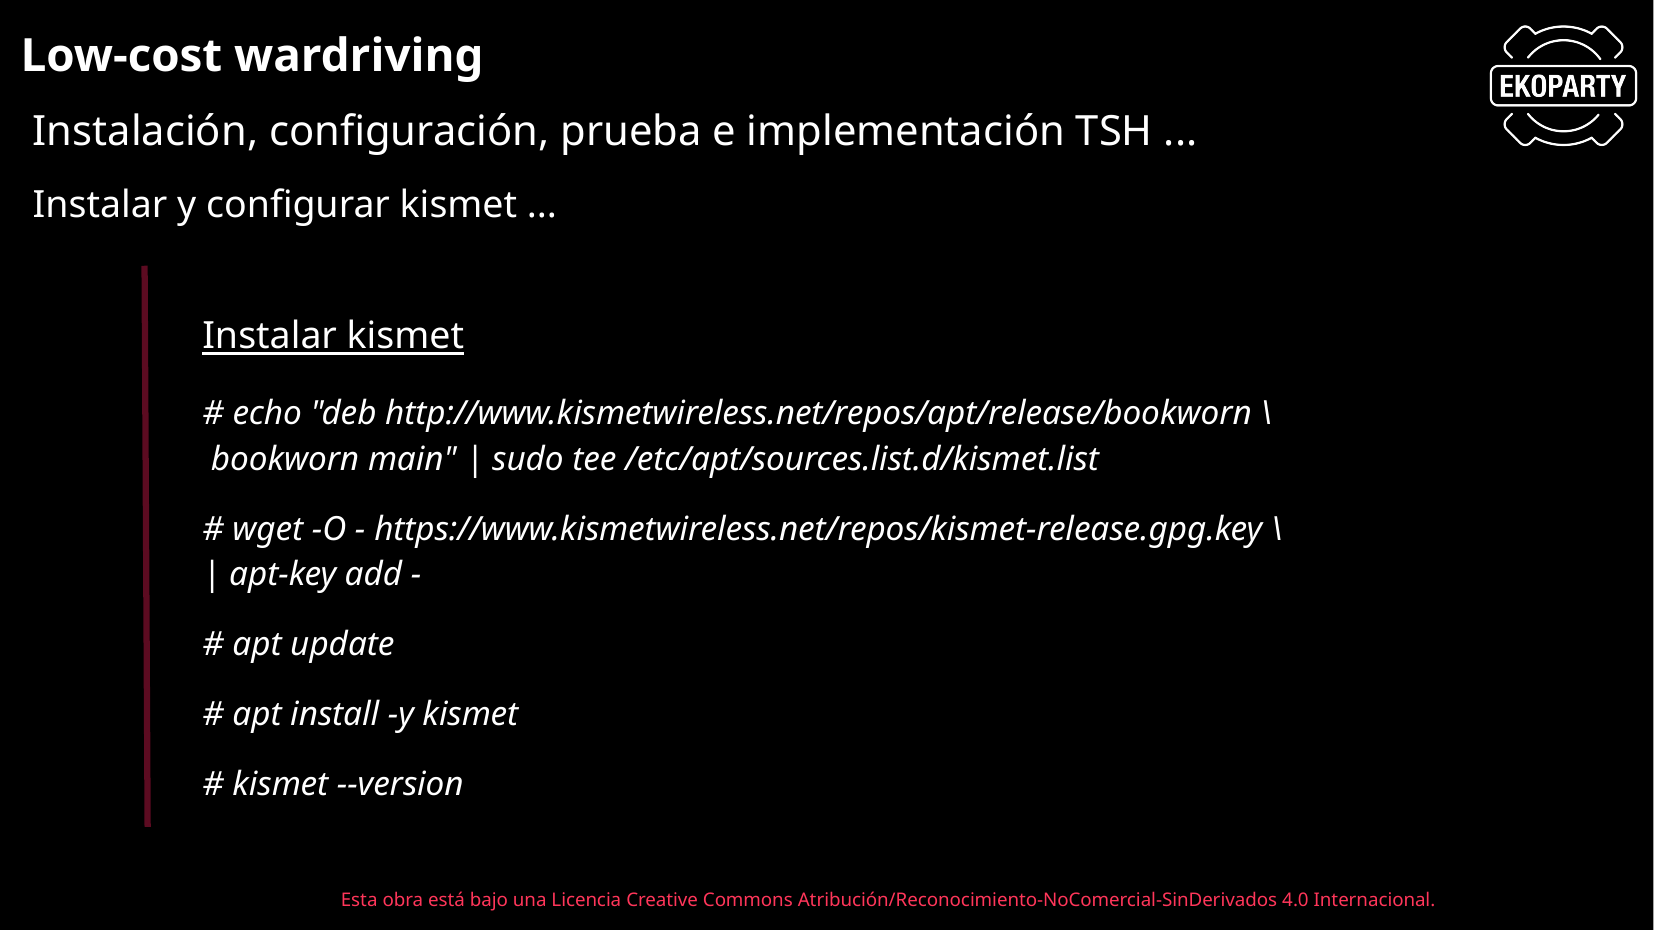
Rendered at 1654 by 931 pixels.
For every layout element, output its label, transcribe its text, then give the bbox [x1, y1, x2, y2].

text_box Low-cost wardriving [5, 15, 1476, 88]
text_box Instalar y configurar kismet ... [17, 170, 1472, 238]
picture [1476, 0, 1654, 178]
text_box Esta obra está bajo una Licencia Creative Commons Atribución/Reconocimiento-NoComercial-SinDerivados 4.0 Internacional. [326, 878, 1654, 917]
text_box Instalar kismet # echo "deb http://www.kismetwireless.net/repos/apt/release/bookworn \ bookworn main" | sudo tee /etc/apt/sources.list.d/kismet.list # wget -O - https://www.kismetwireless.net/repos/kismet-release.gpg.key \ | apt-key add - # apt update # apt install -y kismet # kismet --version [187, 301, 1629, 783]
text_box Instalación, configuración, prueba e implementación TSH ... [17, 93, 1472, 162]
